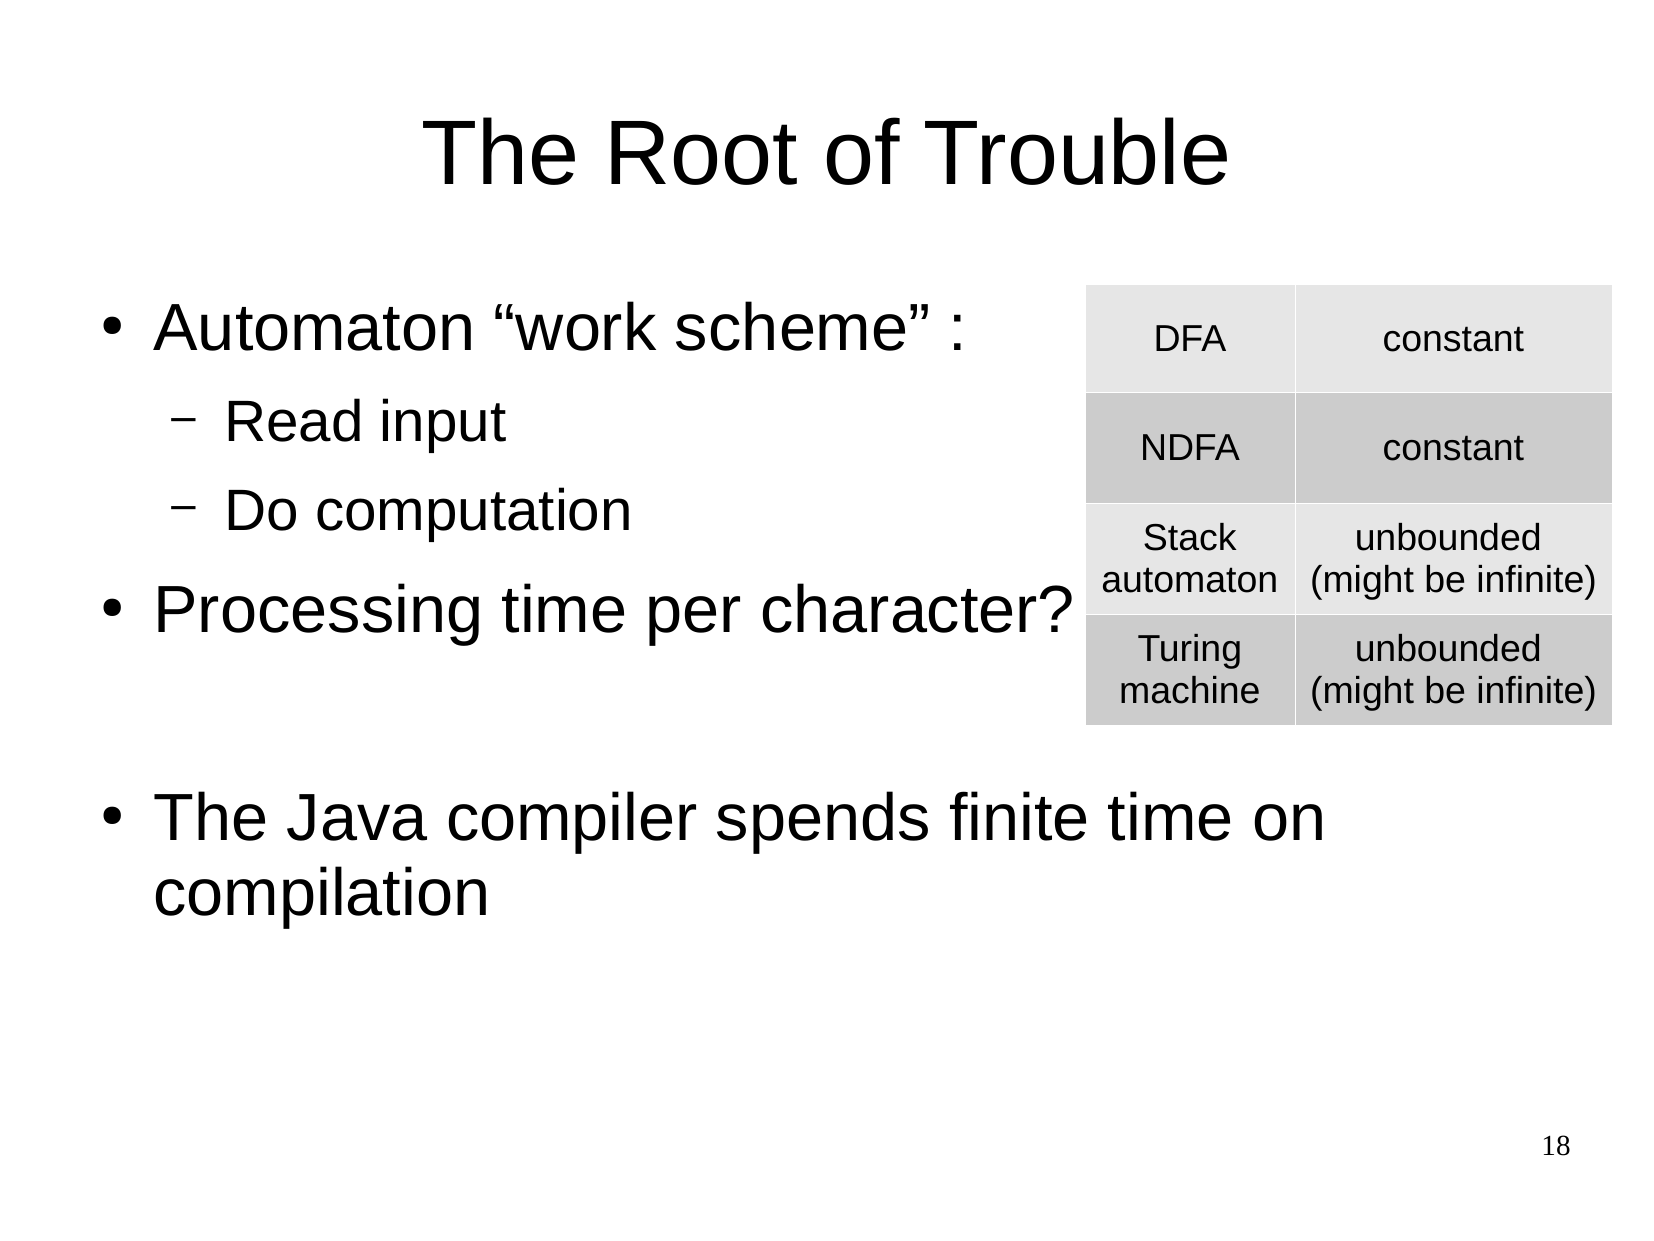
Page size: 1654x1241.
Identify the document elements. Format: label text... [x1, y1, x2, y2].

table_cell unbounded (might be infinite) [1296, 615, 1612, 725]
table_cell NDFA [1086, 393, 1295, 503]
table_cell unbounded (might be infinite) [1296, 504, 1612, 614]
table_cell Stack automaton [1086, 504, 1295, 614]
table_cell Turing machine [1086, 615, 1295, 725]
table_header constant [1296, 285, 1612, 392]
list Automaton “work scheme” : Read input Do computation Processing time per character? The Java compiler spends finite time on compilation [82, 290, 1571, 1010]
table_header DFA [1086, 285, 1295, 392]
title The Root of Trouble [82, 49, 1571, 257]
table_cell constant [1296, 393, 1612, 503]
